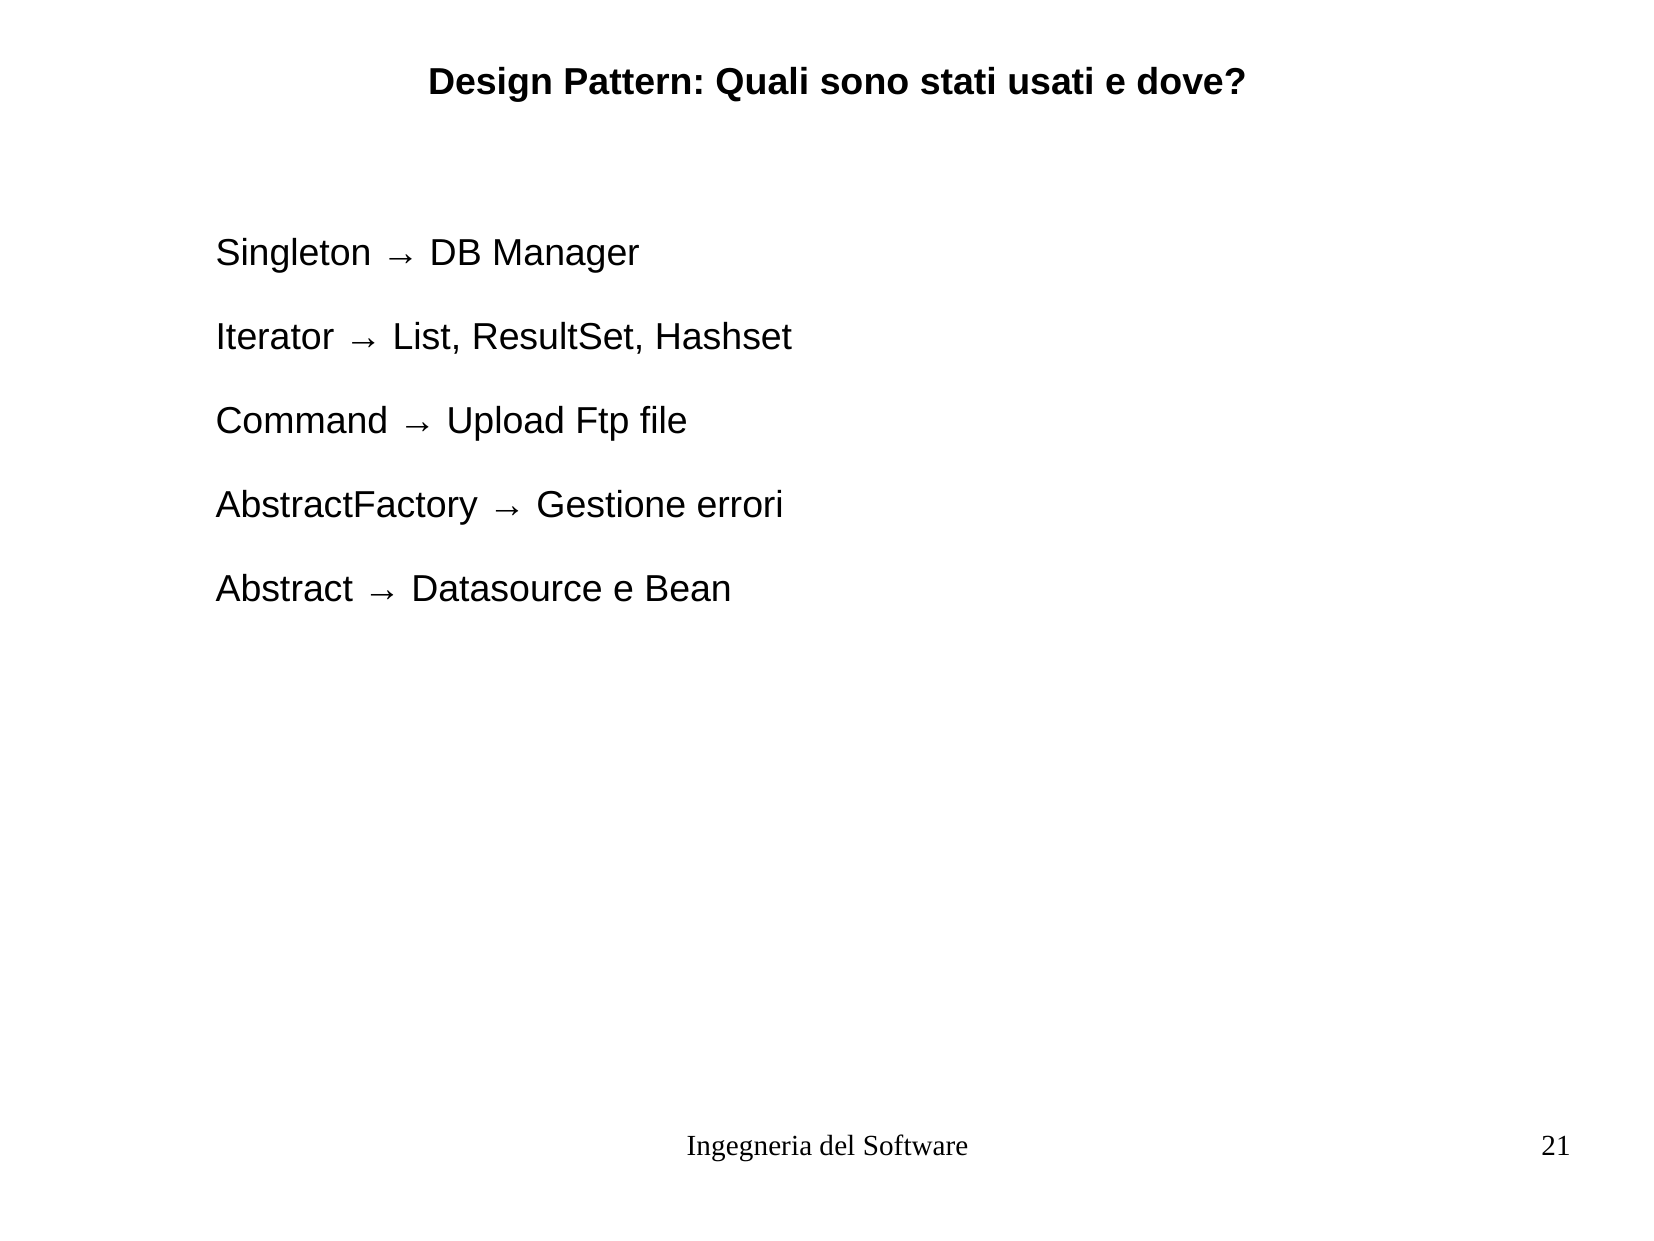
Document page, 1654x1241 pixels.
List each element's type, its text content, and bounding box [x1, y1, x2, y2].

text_box Design Pattern: Quali sono stati usati e dove? [413, 53, 1263, 110]
text_box Singleton → DB Manager Iterator → List, ResultSet, Hashset Command → Upload Ftp file AbstractFactory → Gestione errori Abstract → Datasource e Bean [200, 224, 808, 618]
